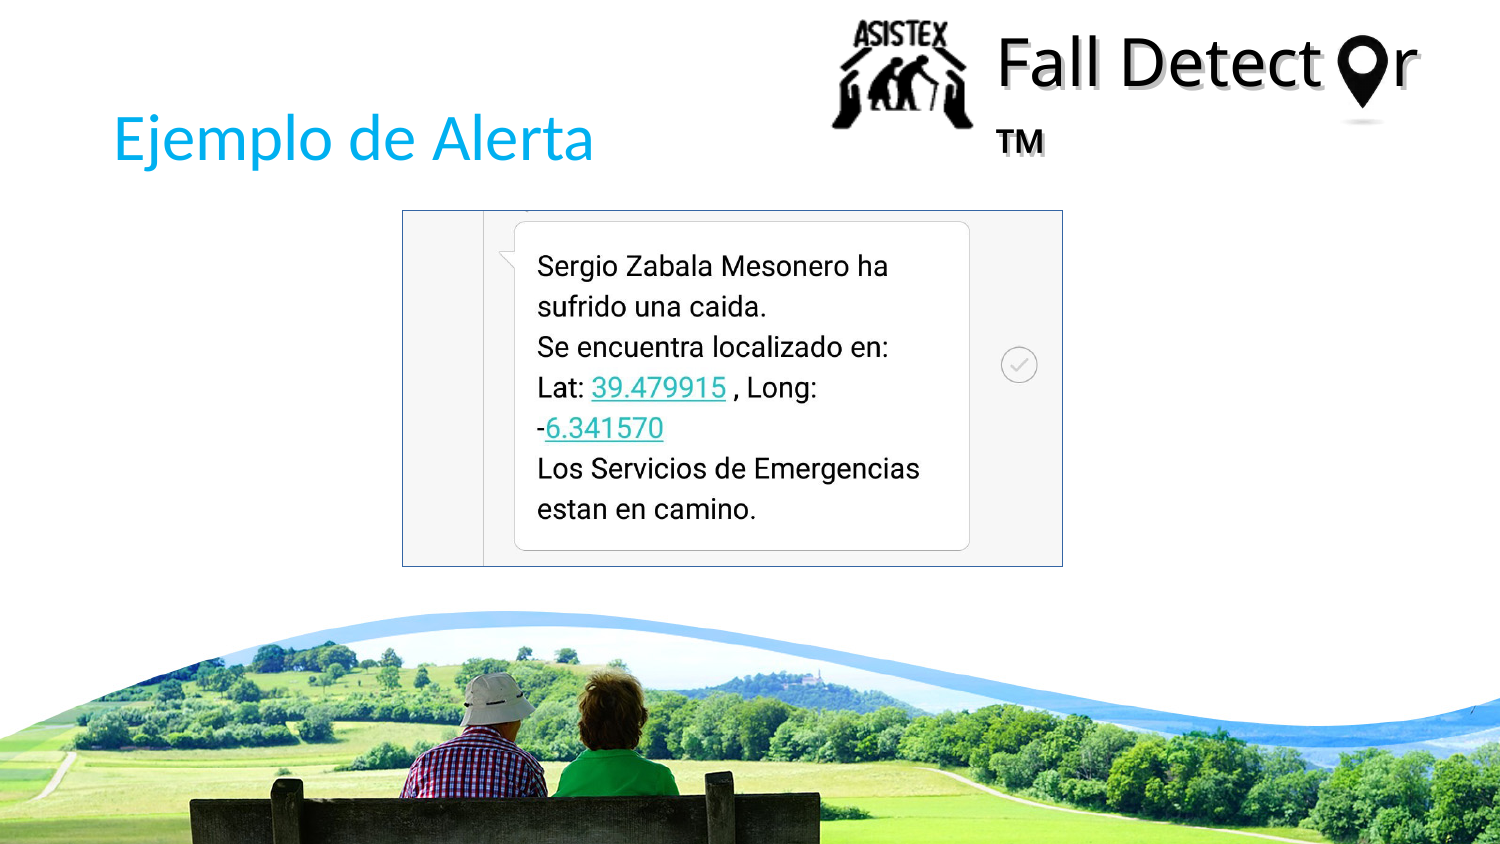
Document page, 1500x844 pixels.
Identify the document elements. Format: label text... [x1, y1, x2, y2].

picture [0, 0, 1500, 844]
picture [1307, 23, 1418, 130]
title Ejemplo de Alerta [98, 71, 1427, 197]
text_box Fall Detect r ™ [980, 8, 1500, 130]
